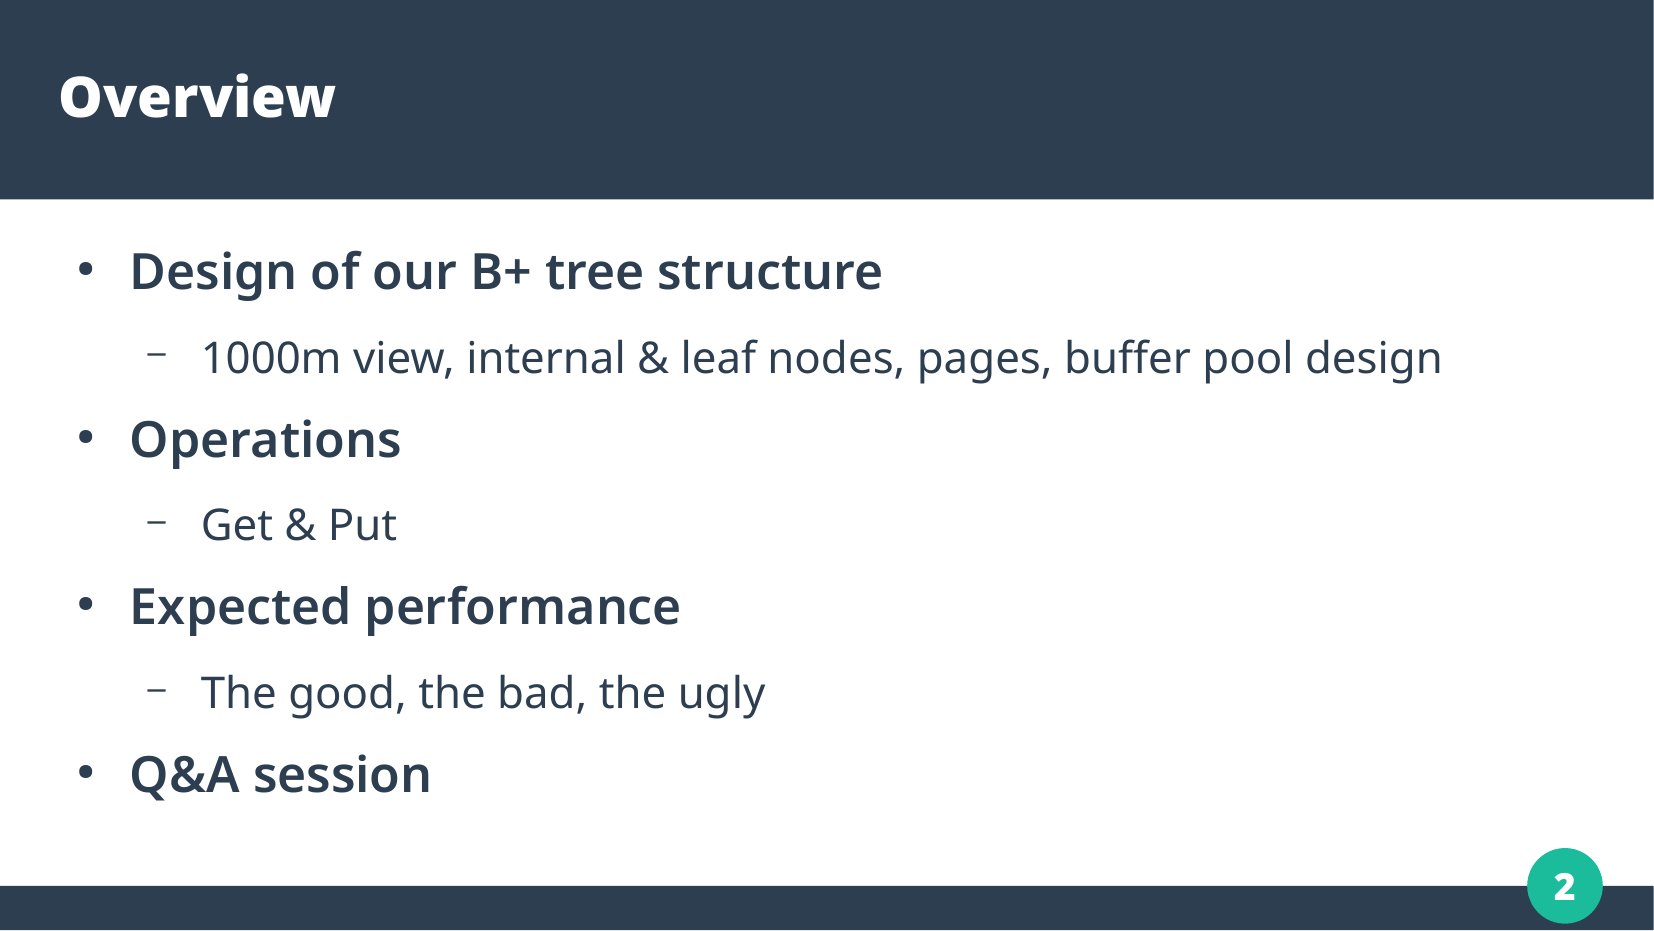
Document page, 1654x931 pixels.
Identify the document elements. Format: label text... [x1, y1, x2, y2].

title Overview [59, 37, 1595, 155]
list Design of our B+ tree structure 1000m view, internal & leaf nodes, pages, buffer pool design Operations Get & Put Expected performance The good, the bad, the ugly Q&A session [59, 236, 1595, 857]
